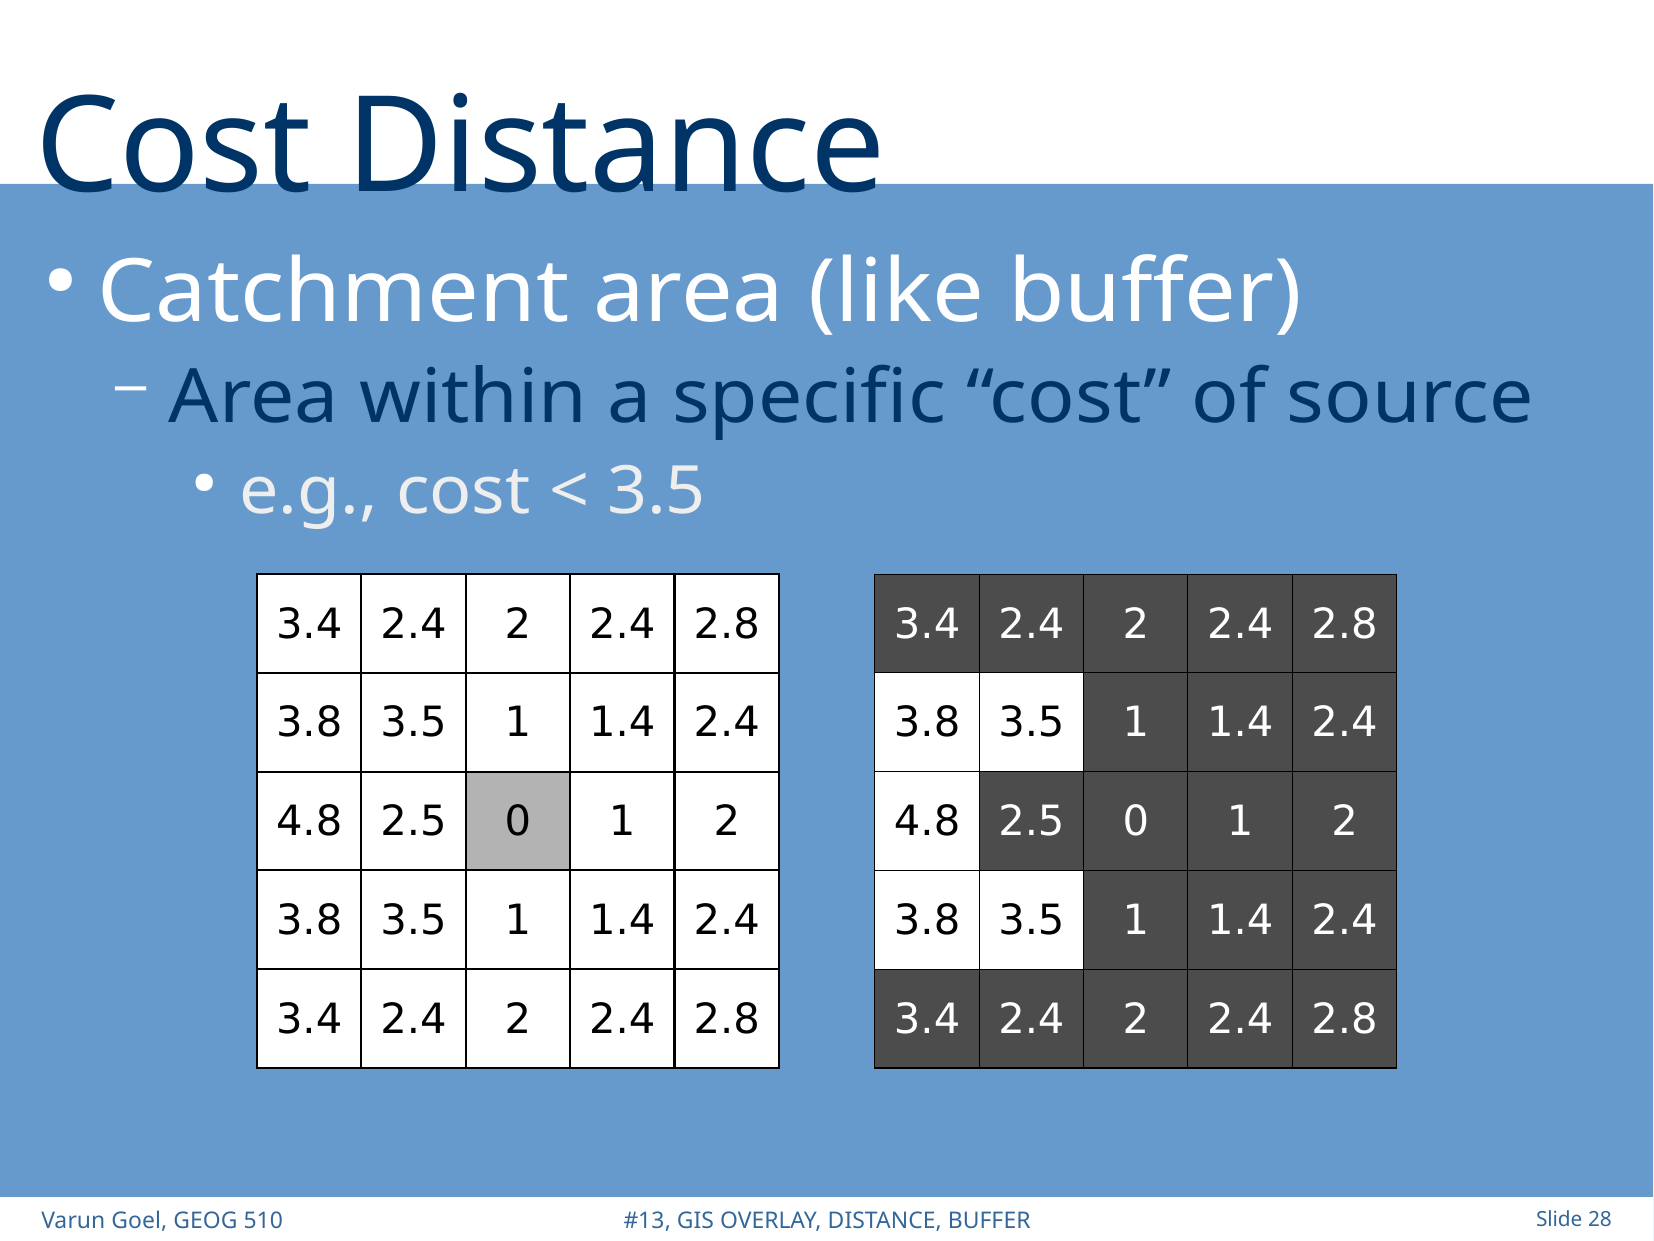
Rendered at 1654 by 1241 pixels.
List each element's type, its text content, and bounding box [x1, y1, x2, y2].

table_cell 2.8 [1293, 970, 1396, 1067]
table_cell 2 [467, 970, 569, 1067]
table_cell 2 [676, 773, 778, 869]
table_cell 3.5 [980, 673, 1083, 771]
table_header 2.4 [980, 575, 1083, 672]
table_header 2.4 [1188, 575, 1292, 672]
table_cell 3.5 [980, 871, 1083, 969]
table_cell 2.4 [362, 970, 465, 1067]
table_cell 1.4 [1188, 673, 1292, 771]
table_cell 4.8 [258, 773, 360, 869]
table_cell 1 [467, 674, 569, 771]
table_cell 0 [467, 773, 569, 869]
table_cell 1 [467, 871, 569, 968]
table_cell 3.8 [875, 871, 979, 969]
table_header 2 [467, 575, 569, 672]
table_header 3.4 [875, 575, 979, 672]
table_cell 3.8 [258, 871, 360, 968]
table_header 3.4 [258, 575, 360, 672]
table_cell 1.4 [1188, 871, 1292, 969]
table_cell 2.5 [362, 773, 465, 869]
table_cell 3.4 [258, 970, 360, 1067]
table_cell 2 [1293, 772, 1396, 870]
table_cell 3.8 [258, 674, 360, 771]
table_cell 2.4 [1293, 673, 1396, 771]
table_cell 1 [1084, 871, 1187, 969]
table_cell 3.4 [875, 970, 979, 1067]
table_cell 4.8 [875, 772, 979, 870]
table_header 2.4 [362, 575, 465, 672]
table_cell 1 [1084, 673, 1187, 771]
table_cell 1.4 [571, 674, 673, 771]
title Cost Distance [35, 35, 1573, 237]
table_header 2.8 [676, 575, 778, 672]
table_cell 2.4 [676, 674, 778, 771]
table_cell 2.4 [676, 871, 778, 968]
table_header 2.4 [571, 575, 673, 672]
table_cell 1 [571, 773, 673, 869]
table_cell 2.5 [980, 772, 1083, 870]
table_cell 2 [1084, 970, 1187, 1067]
table_cell 3.8 [875, 673, 979, 771]
table_header 2.8 [1293, 575, 1396, 672]
table_cell 2.4 [571, 970, 673, 1067]
table_header 2 [1084, 575, 1187, 672]
table_cell 3.5 [362, 674, 465, 771]
table_cell 2.4 [980, 970, 1083, 1067]
table_cell 2.4 [1188, 970, 1292, 1067]
table_cell 3.5 [362, 871, 465, 968]
table_cell 1 [1188, 772, 1292, 870]
table_cell 1.4 [571, 871, 673, 968]
table_cell 2.4 [1293, 871, 1396, 969]
list Catchment area (like buffer) Area within a specific “cost” of source e.g., cost < 3.5 [26, 237, 1601, 1156]
table_cell 2.8 [676, 970, 778, 1067]
table_cell 0 [1084, 772, 1187, 870]
